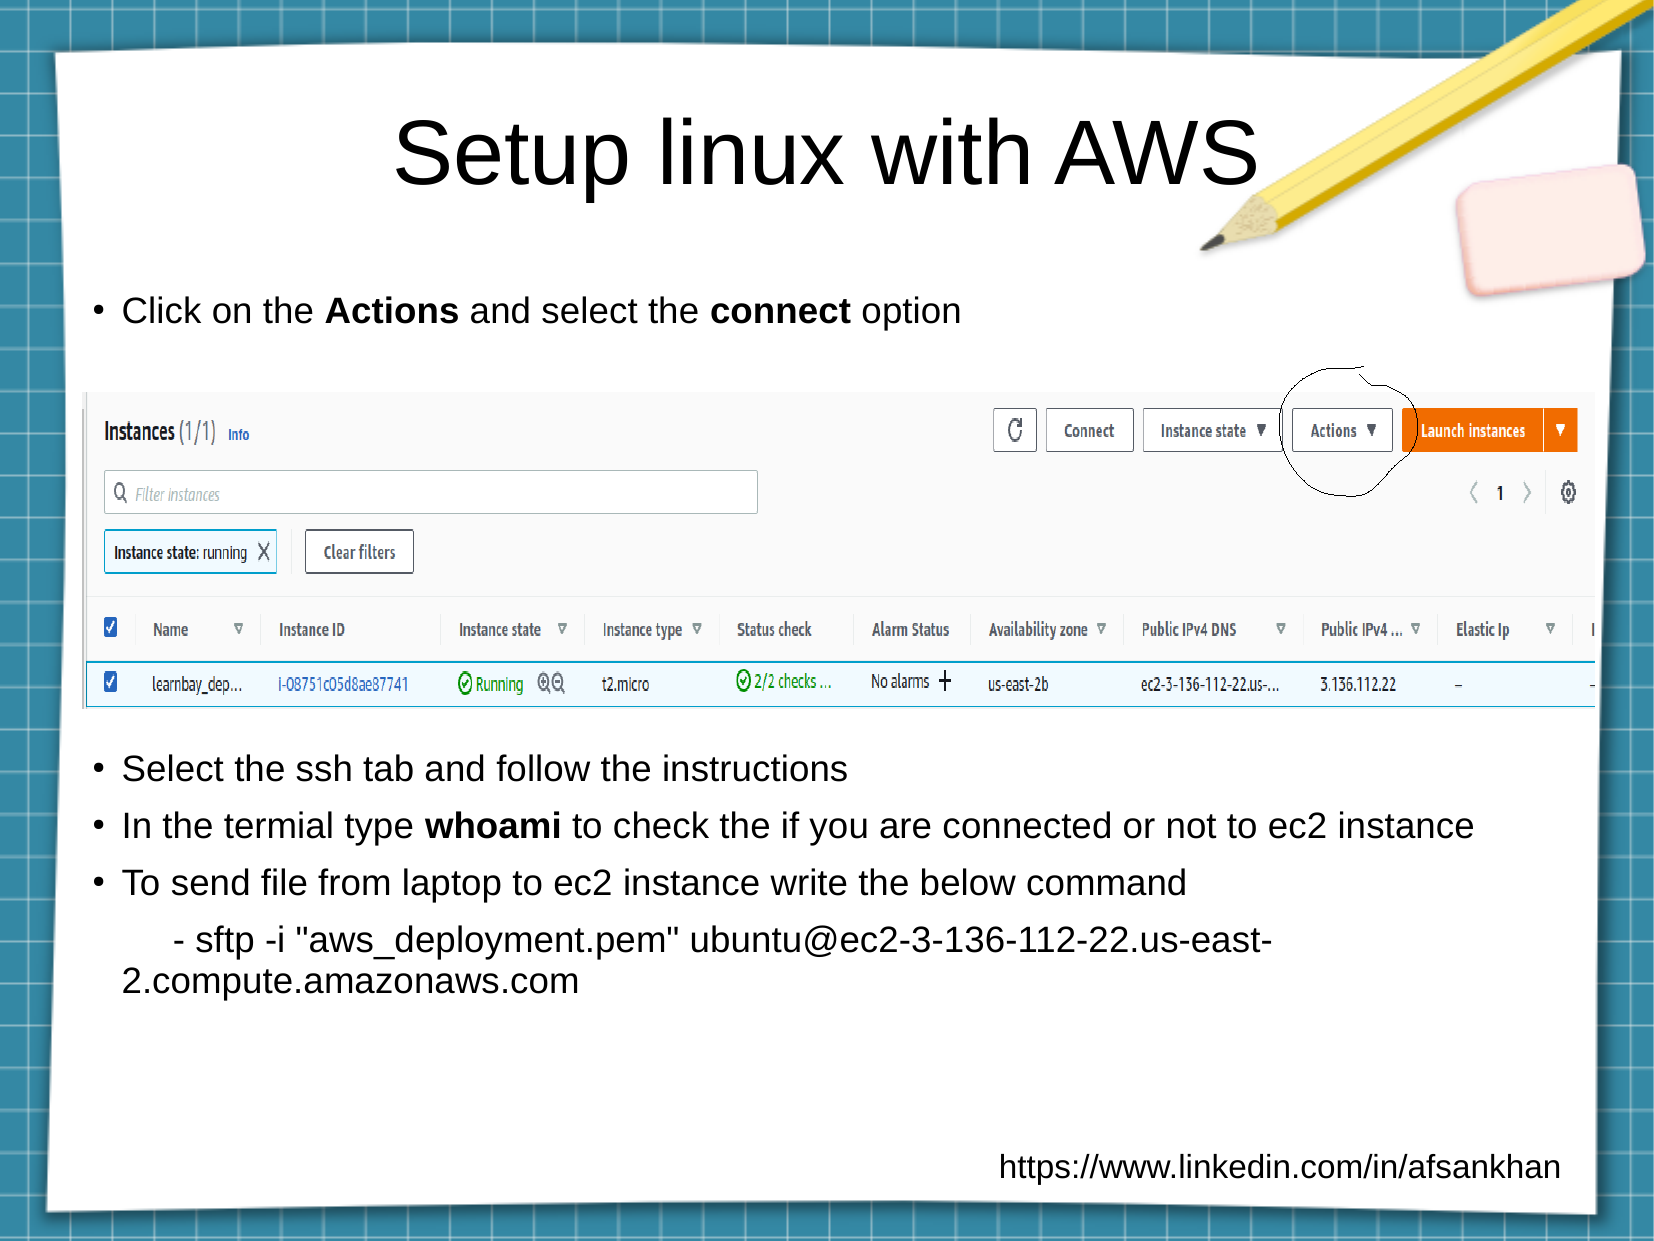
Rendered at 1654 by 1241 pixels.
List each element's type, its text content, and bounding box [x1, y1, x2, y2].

list Click on the Actions and select the connect option Select the ssh tab and follow the instructions In the termial type whoami to check the if you are connected or not to ec2 instance To send file from laptop to ec2 instance write the below command - sftp -i "aws_deployment.pem" ubuntu@ec2-3-136-112-22.us-east-2.compute.amazonaws.com [82, 709, 1571, 1010]
title Setup linux with AWS [82, 49, 1571, 257]
text_box https://www.linkedin.com/in/afsankhan [984, 1140, 1578, 1193]
picture [0, 0, 1654, 1241]
list Click on the Actions and select the connect option Select the ssh tab and follow the instructions In the termial type whoami to check the if you are connected or not to ec2 instance To send file from laptop to ec2 instance write the below command - sftp -i "aws_deployment.pem" ubuntu@ec2-3-136-112-22.us-east-2.compute.amazonaws.com [82, 290, 1571, 392]
